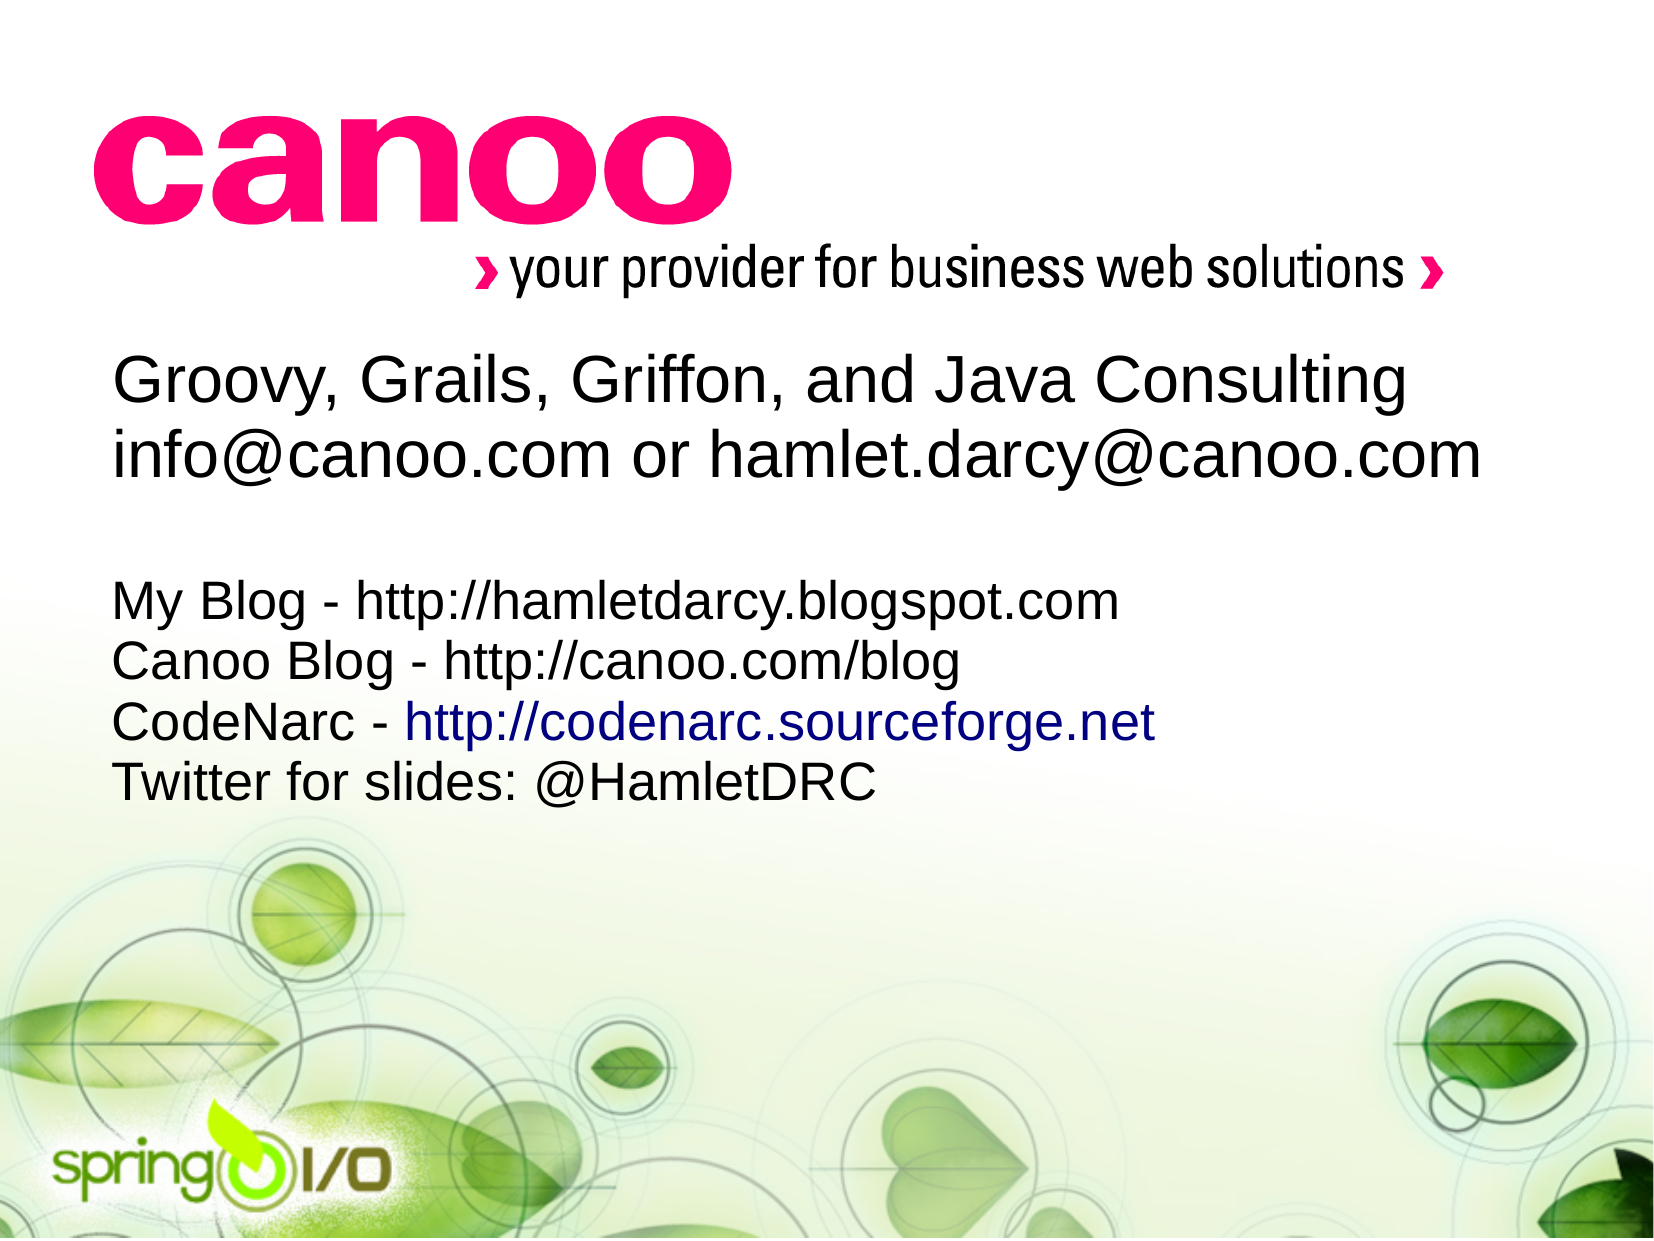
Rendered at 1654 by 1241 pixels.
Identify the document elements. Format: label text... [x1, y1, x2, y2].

subtitle Groovy, Grails, Griffon, and Java Consulting info@canoo.com or hamlet.darcy@canoo.com [112, 342, 1601, 530]
text_box My Blog - http://hamletdarcy.blogspot.com Canoo Blog - http://canoo.com/blog CodeNarc - http://codenarc.sourceforge.net Twitter for slides: @HamletDRC [96, 562, 1297, 863]
picture [0, 0, 1654, 1238]
